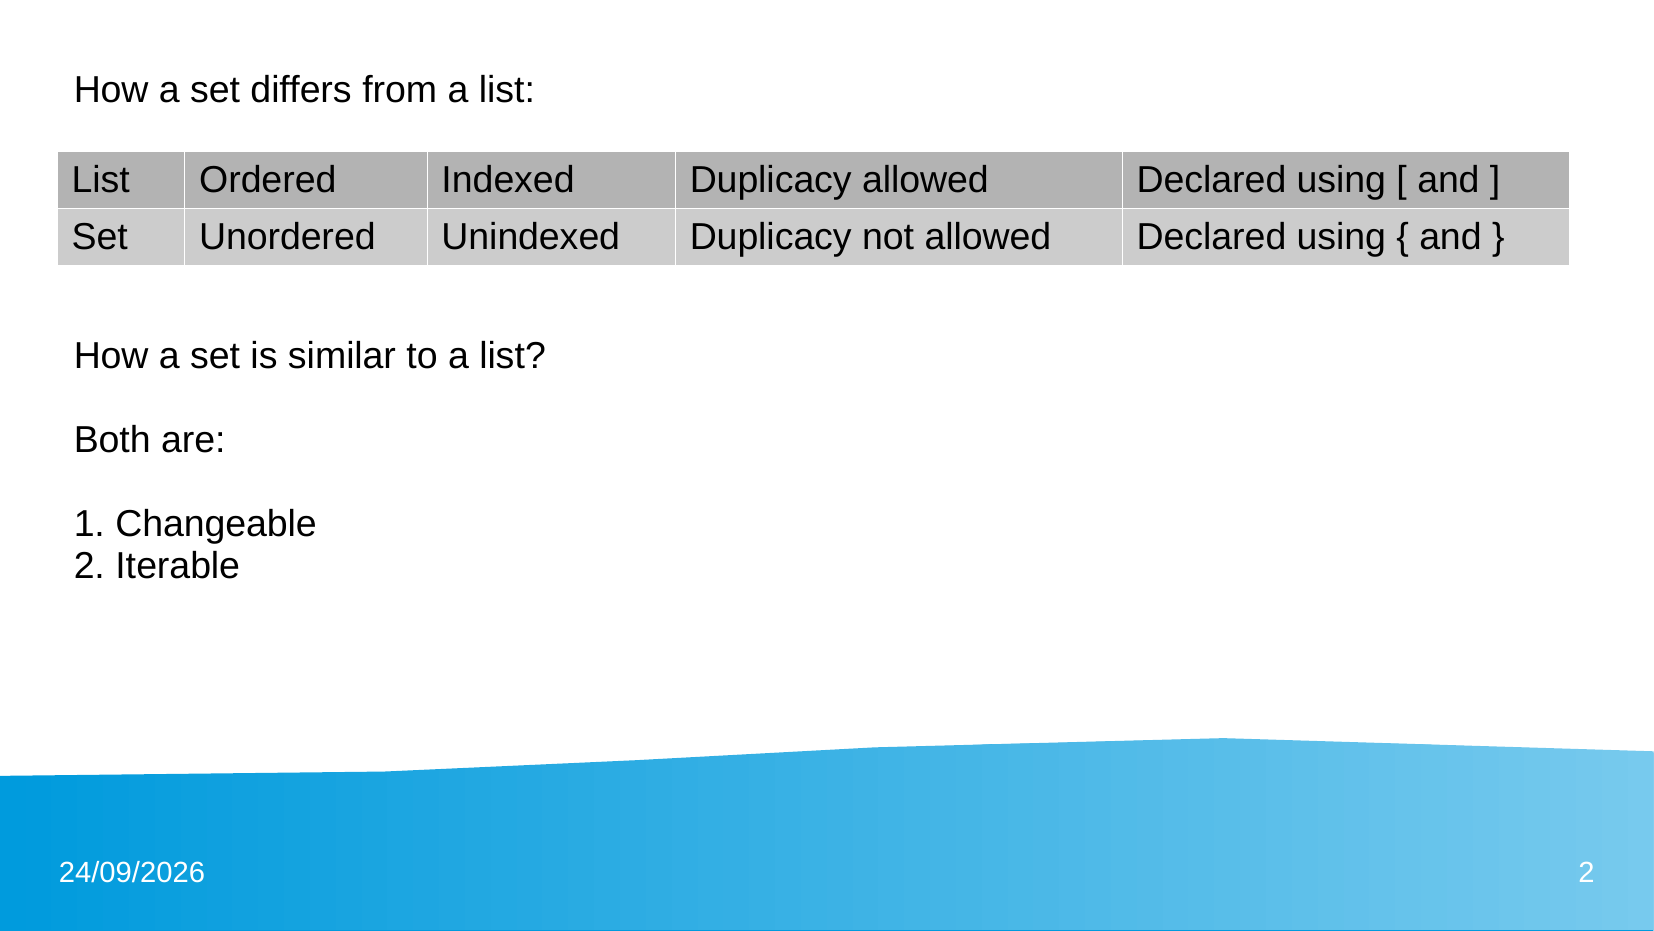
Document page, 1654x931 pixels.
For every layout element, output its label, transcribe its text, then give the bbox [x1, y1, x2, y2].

table_header Declared using [ and ] [1123, 152, 1569, 208]
table_header Duplicacy allowed [676, 152, 1122, 208]
table_header List [58, 152, 184, 208]
table_cell Unindexed [428, 209, 675, 265]
table_cell Set [58, 209, 184, 265]
table_header Ordered [185, 152, 427, 208]
text_box How a set differs from a list: [59, 61, 1093, 119]
table_cell Unordered [185, 209, 427, 265]
text_box How a set is similar to a list? Both are: 1. Changeable 2. Iterable [59, 327, 1093, 594]
table_cell Duplicacy not allowed [676, 209, 1122, 265]
table_header Indexed [428, 152, 675, 208]
table_cell Declared using { and } [1123, 209, 1569, 265]
